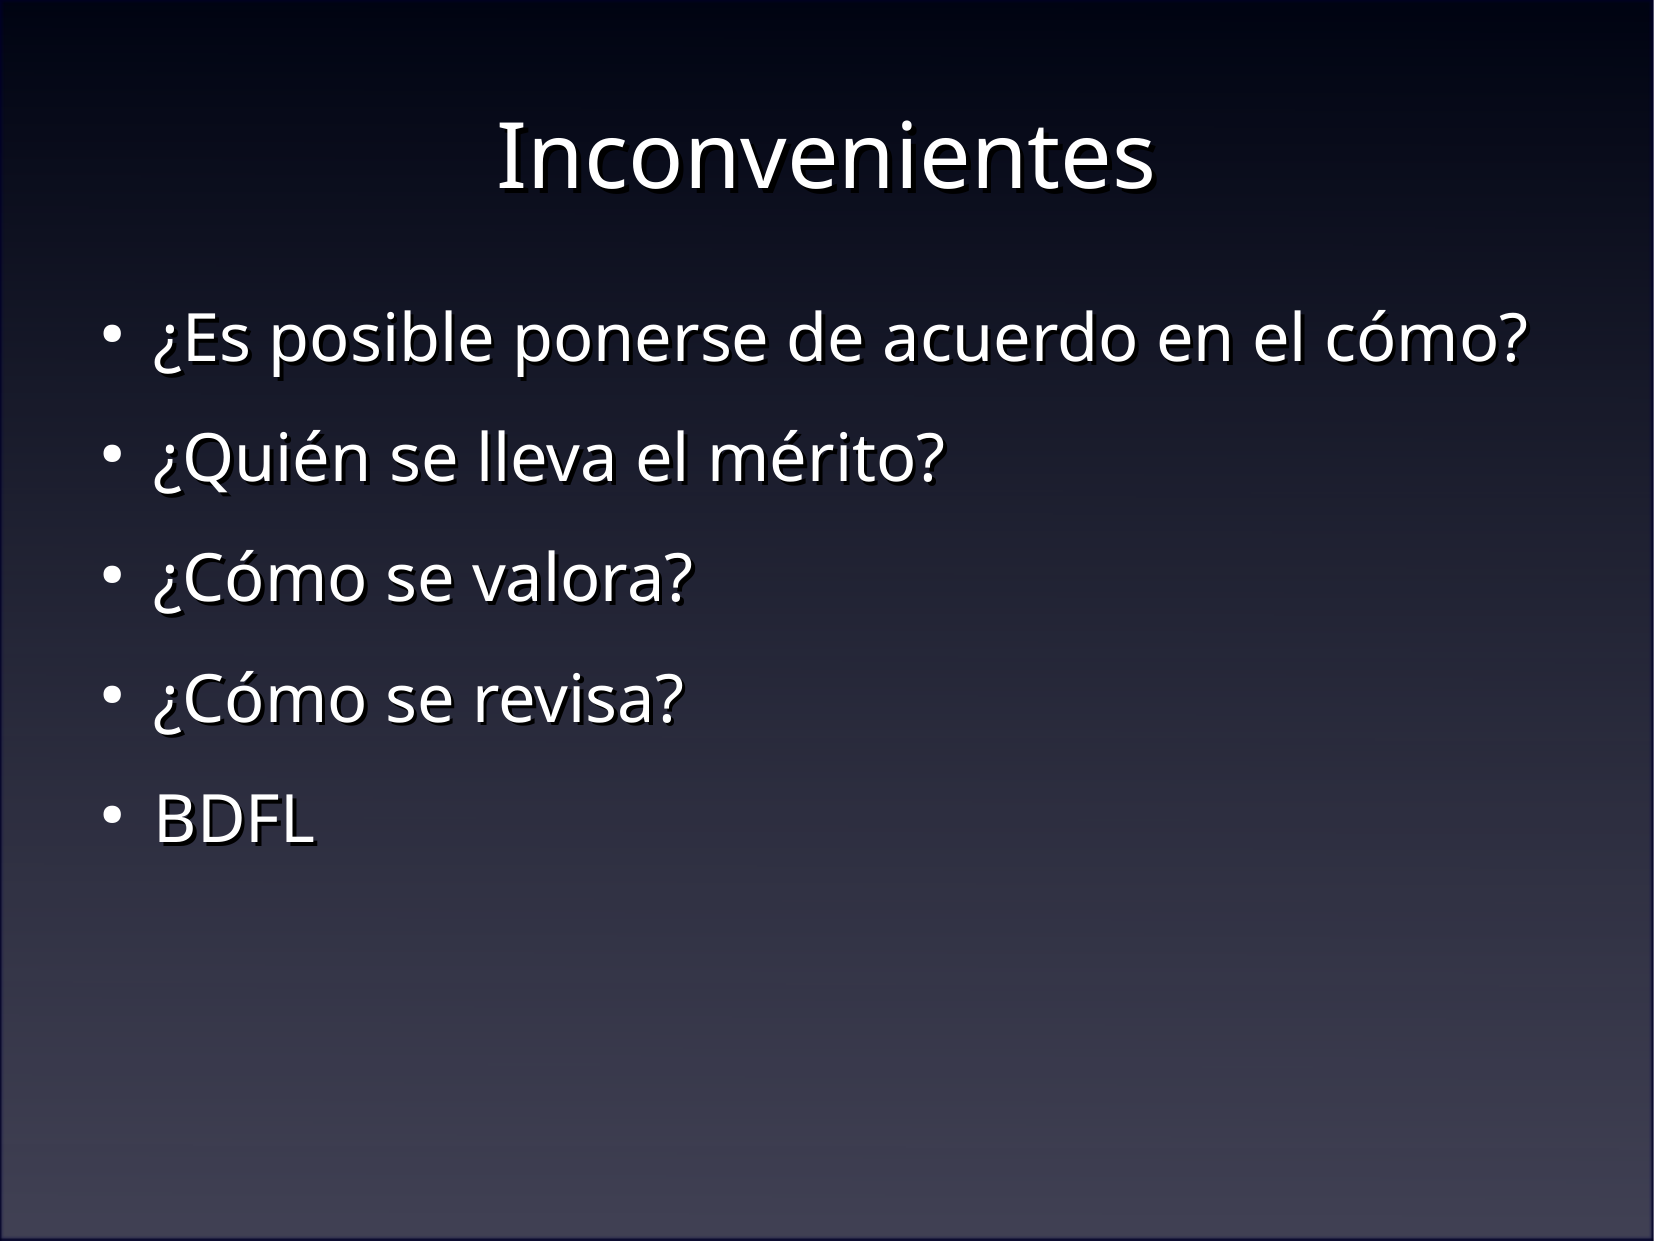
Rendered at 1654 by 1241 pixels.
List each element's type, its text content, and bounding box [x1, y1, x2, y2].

picture [0, 0, 1654, 1241]
list ¿Es posible ponerse de acuerdo en el cómo? ¿Quién se lleva el mérito? ¿Cómo se valora? ¿Cómo se revisa? BDFL [82, 290, 1571, 1109]
title Inconvenientes [82, 56, 1571, 250]
